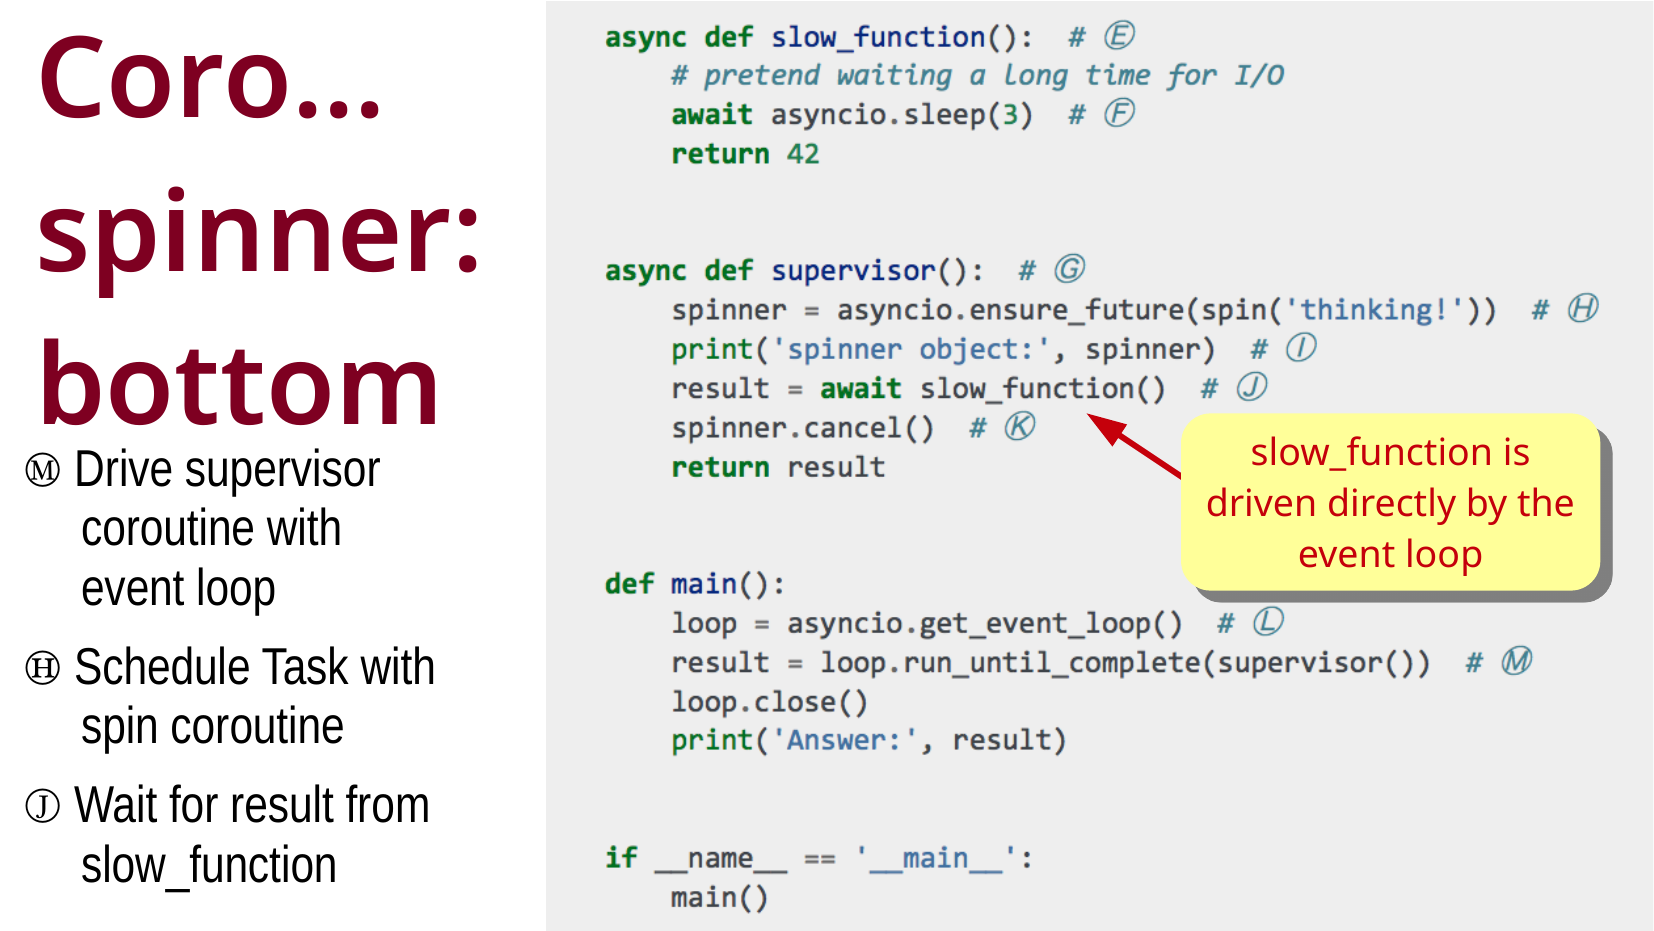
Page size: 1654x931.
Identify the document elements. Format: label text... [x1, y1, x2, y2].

list Ⓜ Drive supervisor coroutine with event loop Ⓗ Schedule Task with spin coroutine Ⓙ Wait for result from slow_function [23, 437, 497, 899]
picture [546, 1, 1654, 931]
title Coro... spinner: bottom [35, 59, 1571, 396]
text_box slow_function is driven directly by the event loop [1181, 413, 1601, 591]
